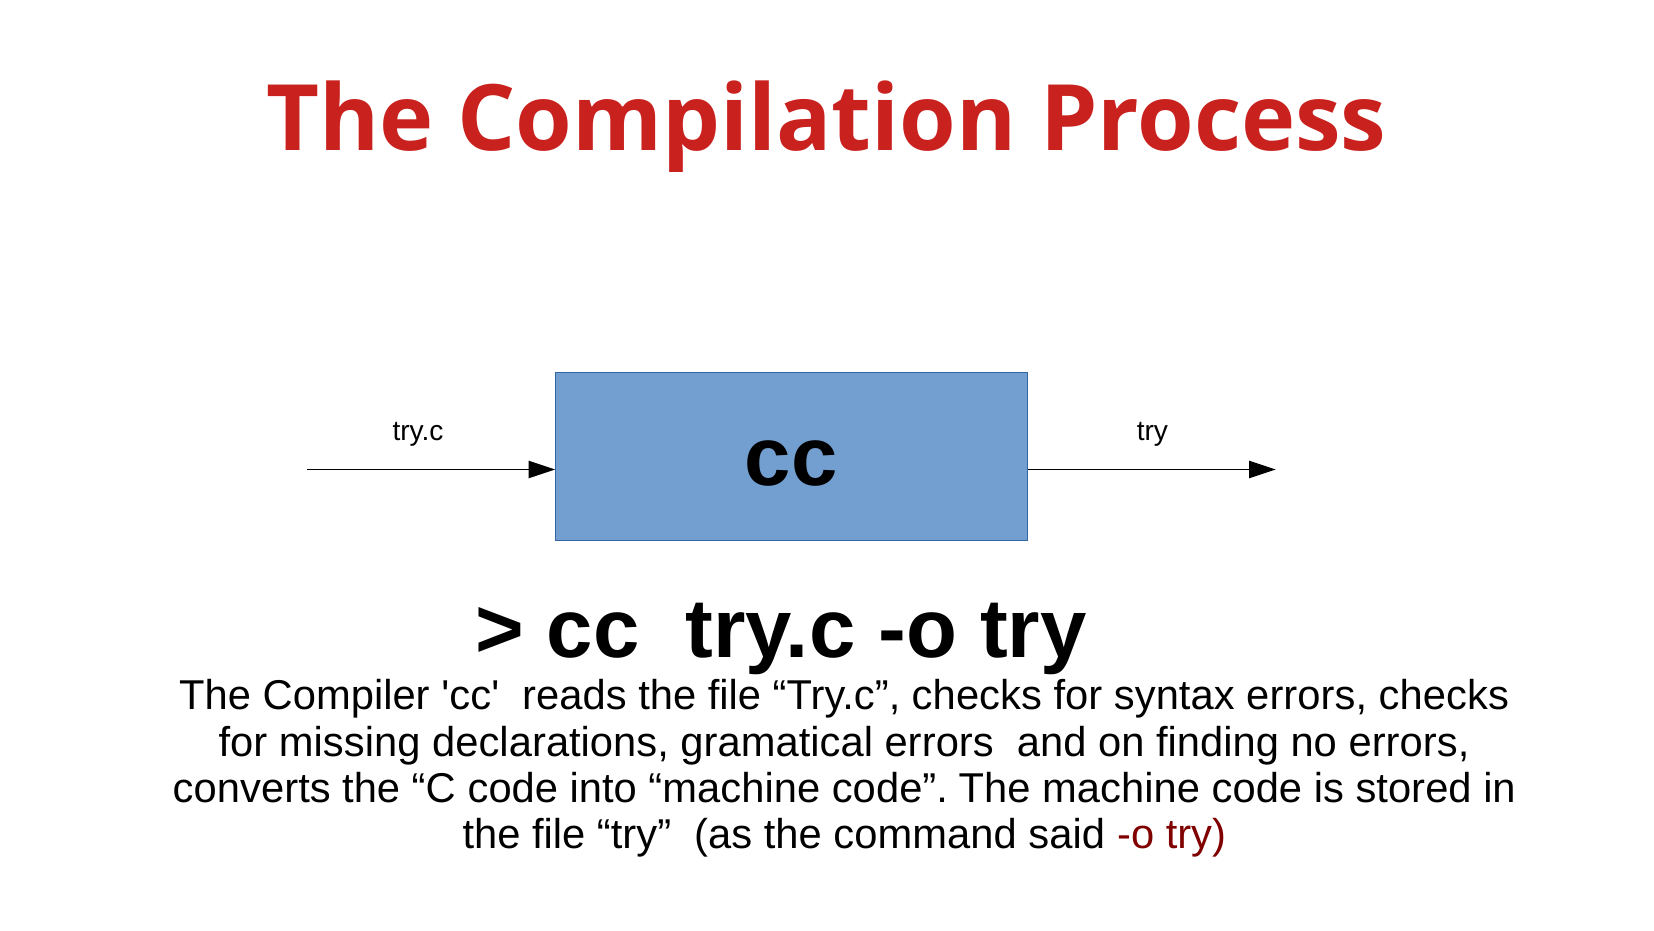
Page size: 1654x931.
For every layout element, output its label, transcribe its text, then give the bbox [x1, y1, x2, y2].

text_box try [1122, 407, 1194, 454]
text_box > cc try.c -o try [460, 574, 1406, 664]
text_box cc [555, 372, 1028, 541]
title The Compilation Process [82, 37, 1571, 193]
text_box The Compiler 'cc' reads the file “Try.c”, checks for syntax errors, checks for missing declarations, gramatical errors and on finding no errors, converts the “C code into “machine code”. The machine code is stored in the file “try” (as the command said -o try) [141, 664, 1548, 921]
text_box try.c [377, 407, 476, 454]
